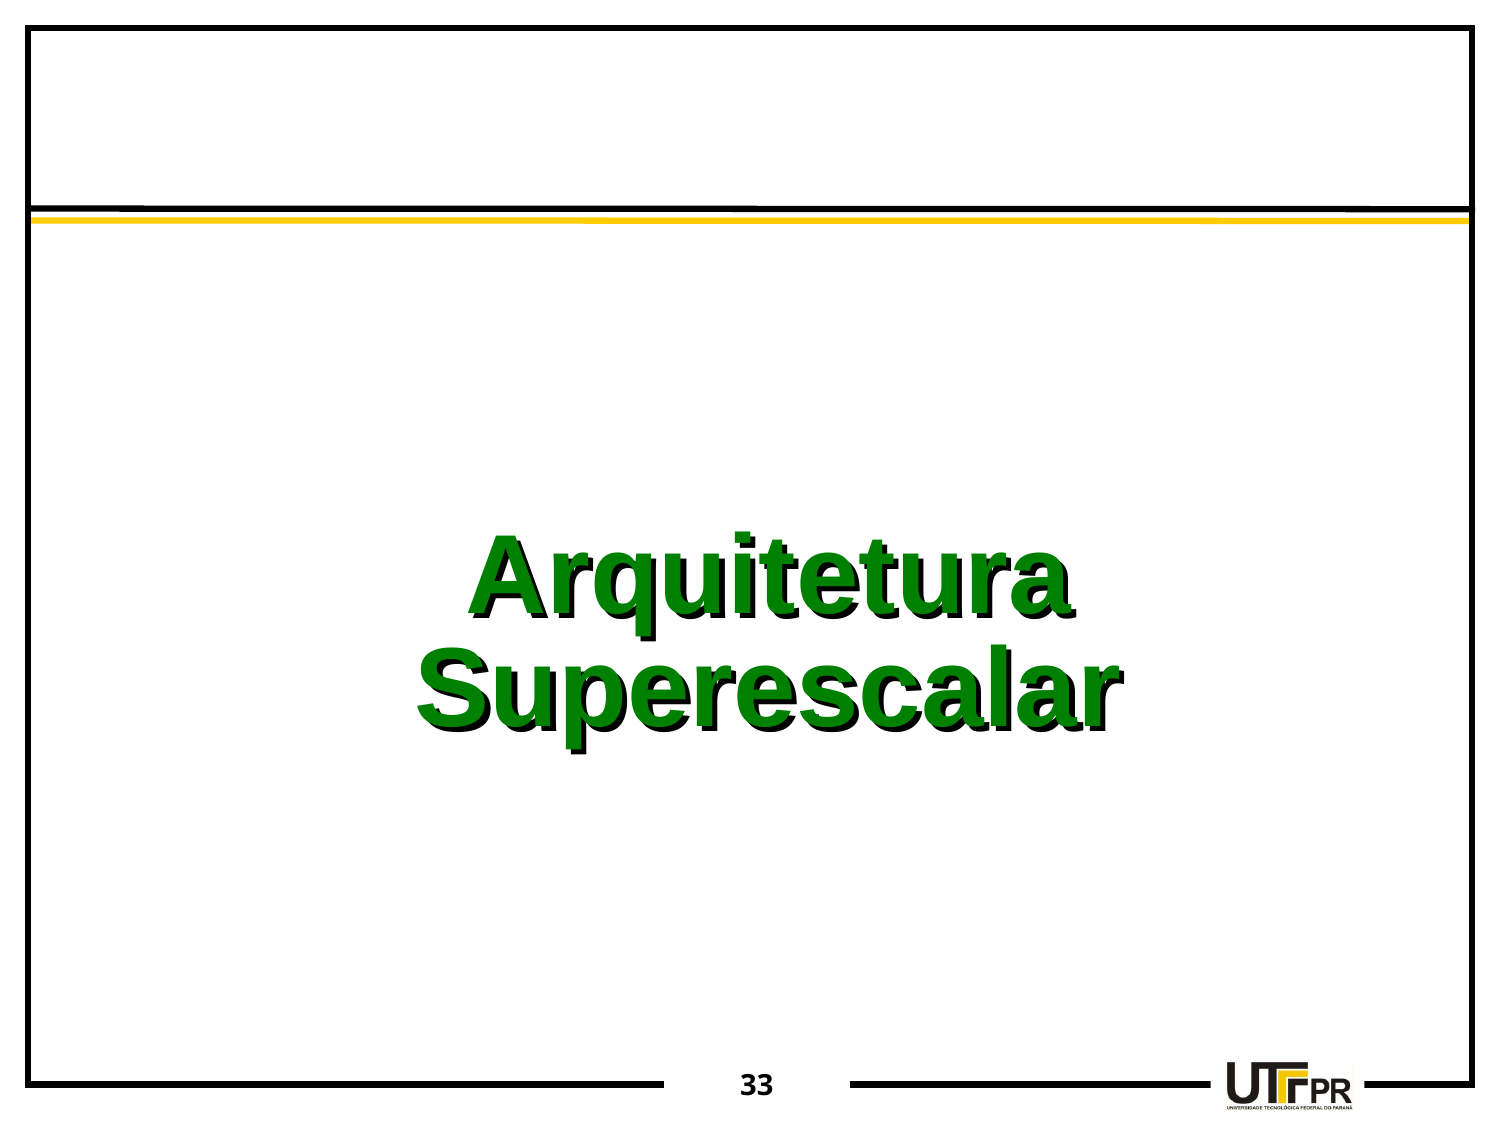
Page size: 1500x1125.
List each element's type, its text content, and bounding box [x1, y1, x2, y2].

list Arquitetura Superescalar [41, 231, 1459, 1024]
picture [1226, 1062, 1353, 1110]
